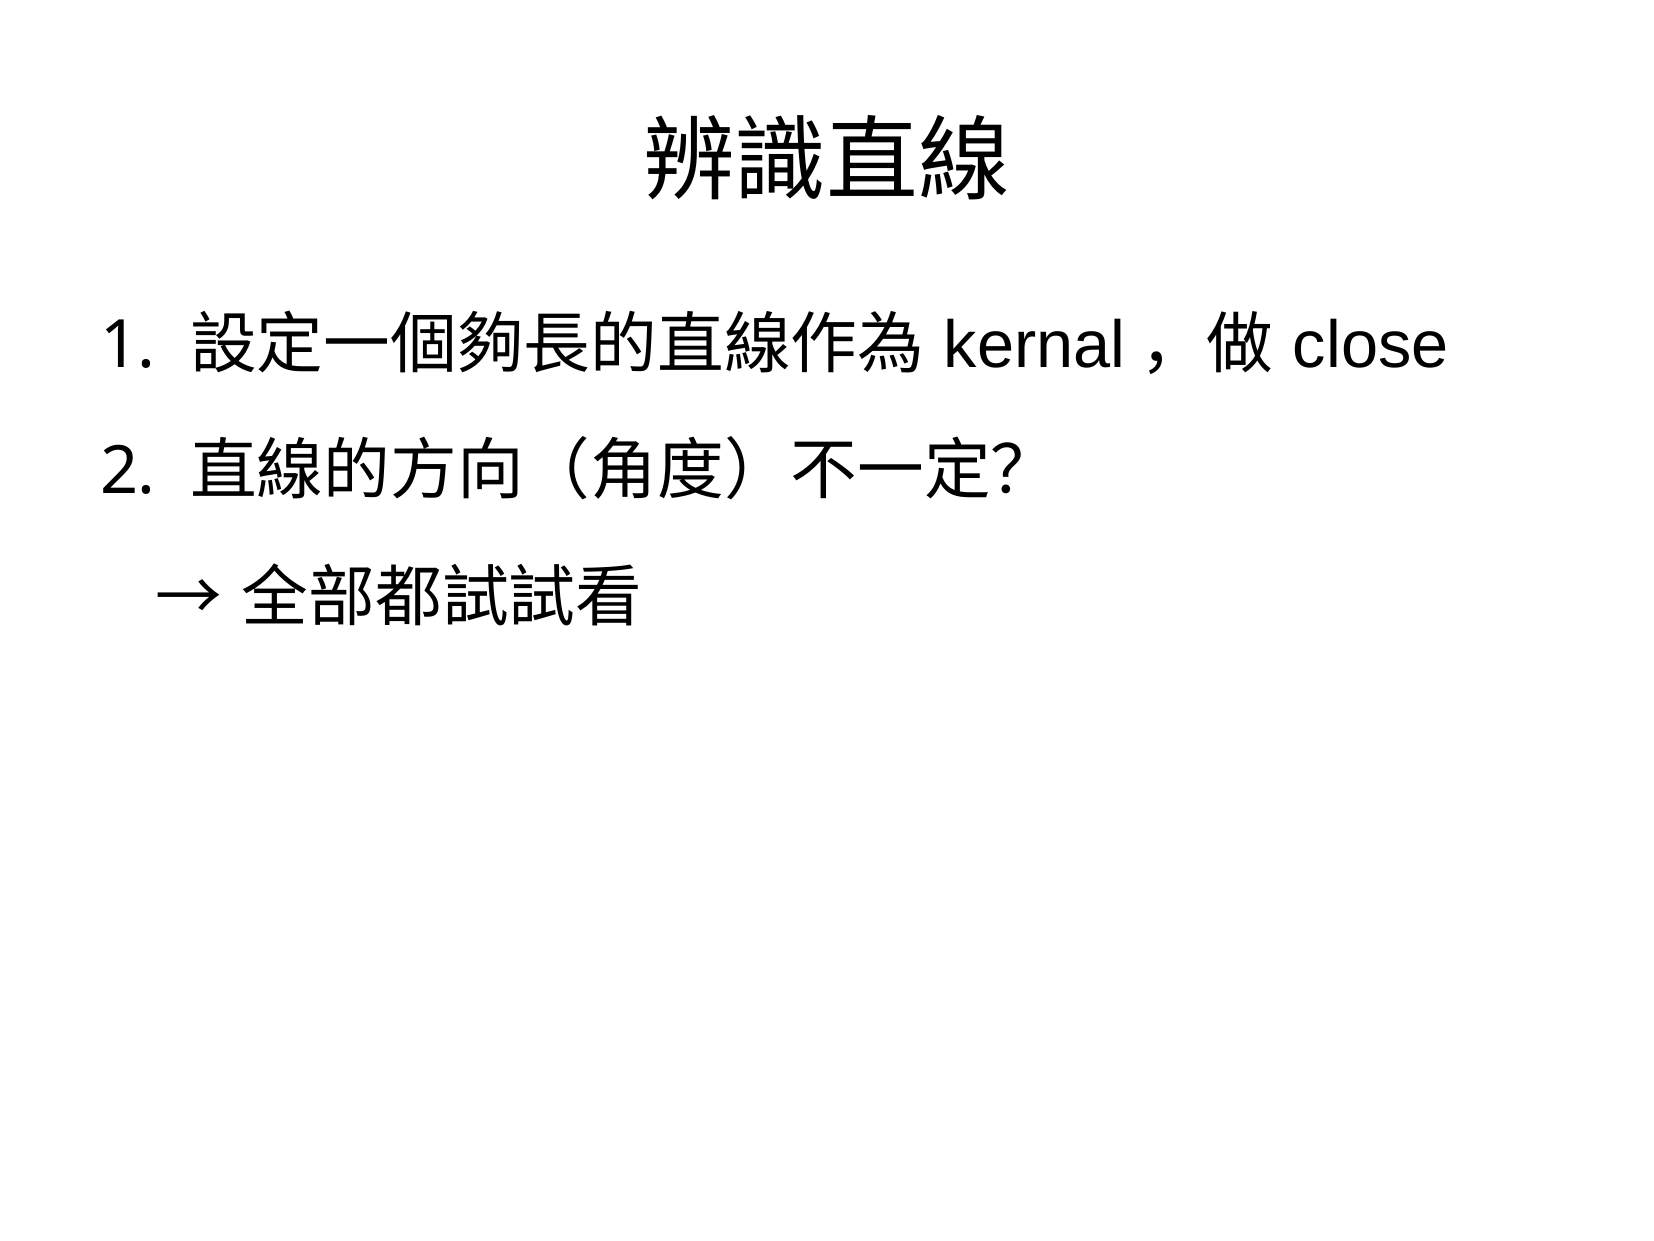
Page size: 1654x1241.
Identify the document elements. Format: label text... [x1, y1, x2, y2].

list 設定一個夠長的直線作為kernal，做close 直線的方向（角度）不一定？ →全部都試試看 [82, 290, 1571, 1010]
title 辨識直線 [82, 49, 1571, 257]
